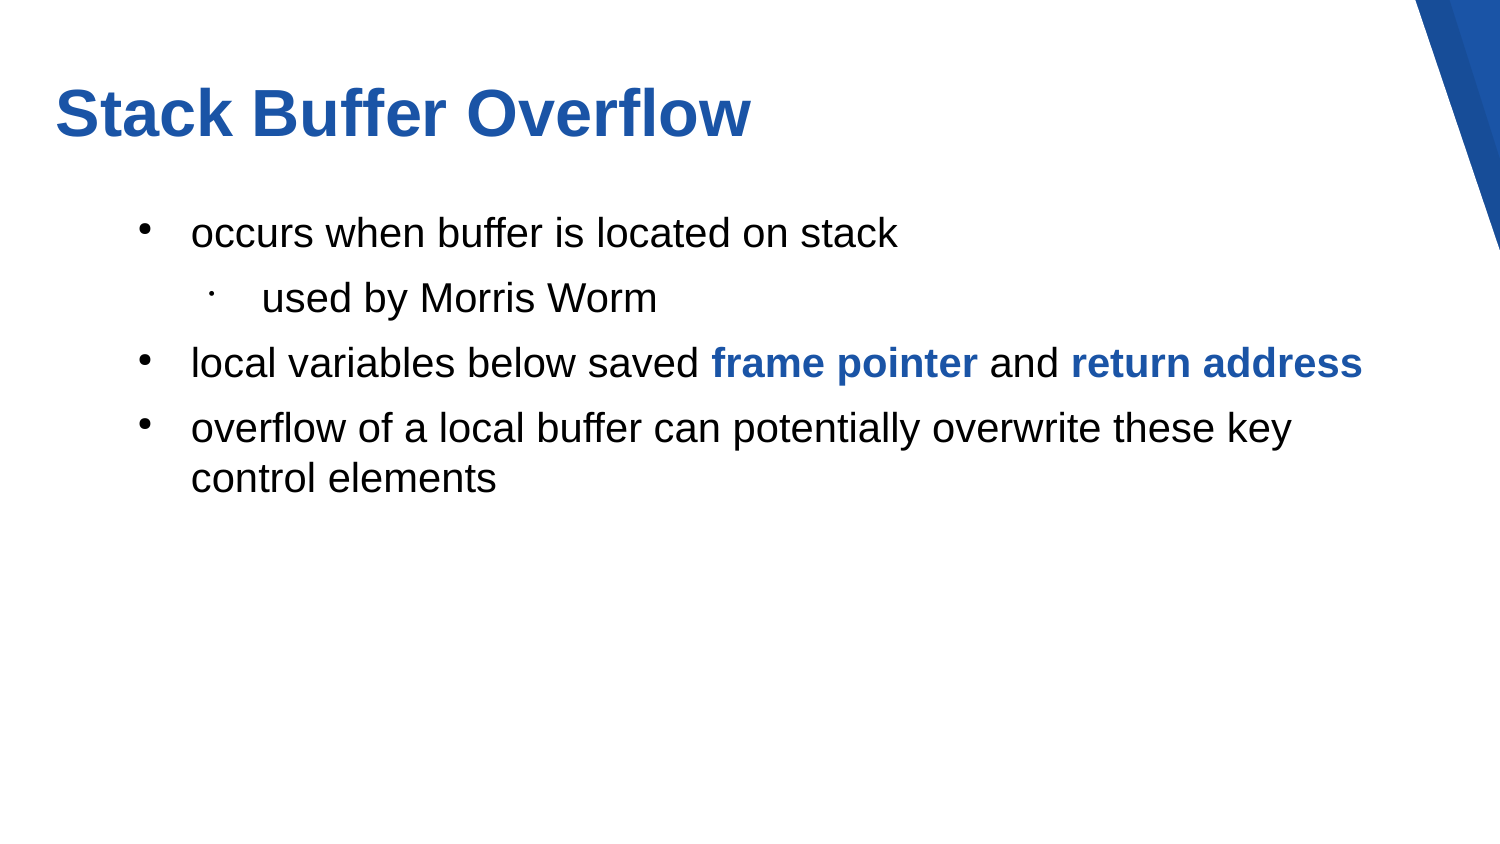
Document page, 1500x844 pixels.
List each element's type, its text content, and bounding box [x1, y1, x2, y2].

title Stack Buffer Overflow [40, 97, 1306, 166]
list occurs when buffer is located on stack used by Morris Worm local variables below saved frame pointer and return address overflow of a local buffer can potentially overwrite these key control elements [105, 190, 1388, 691]
